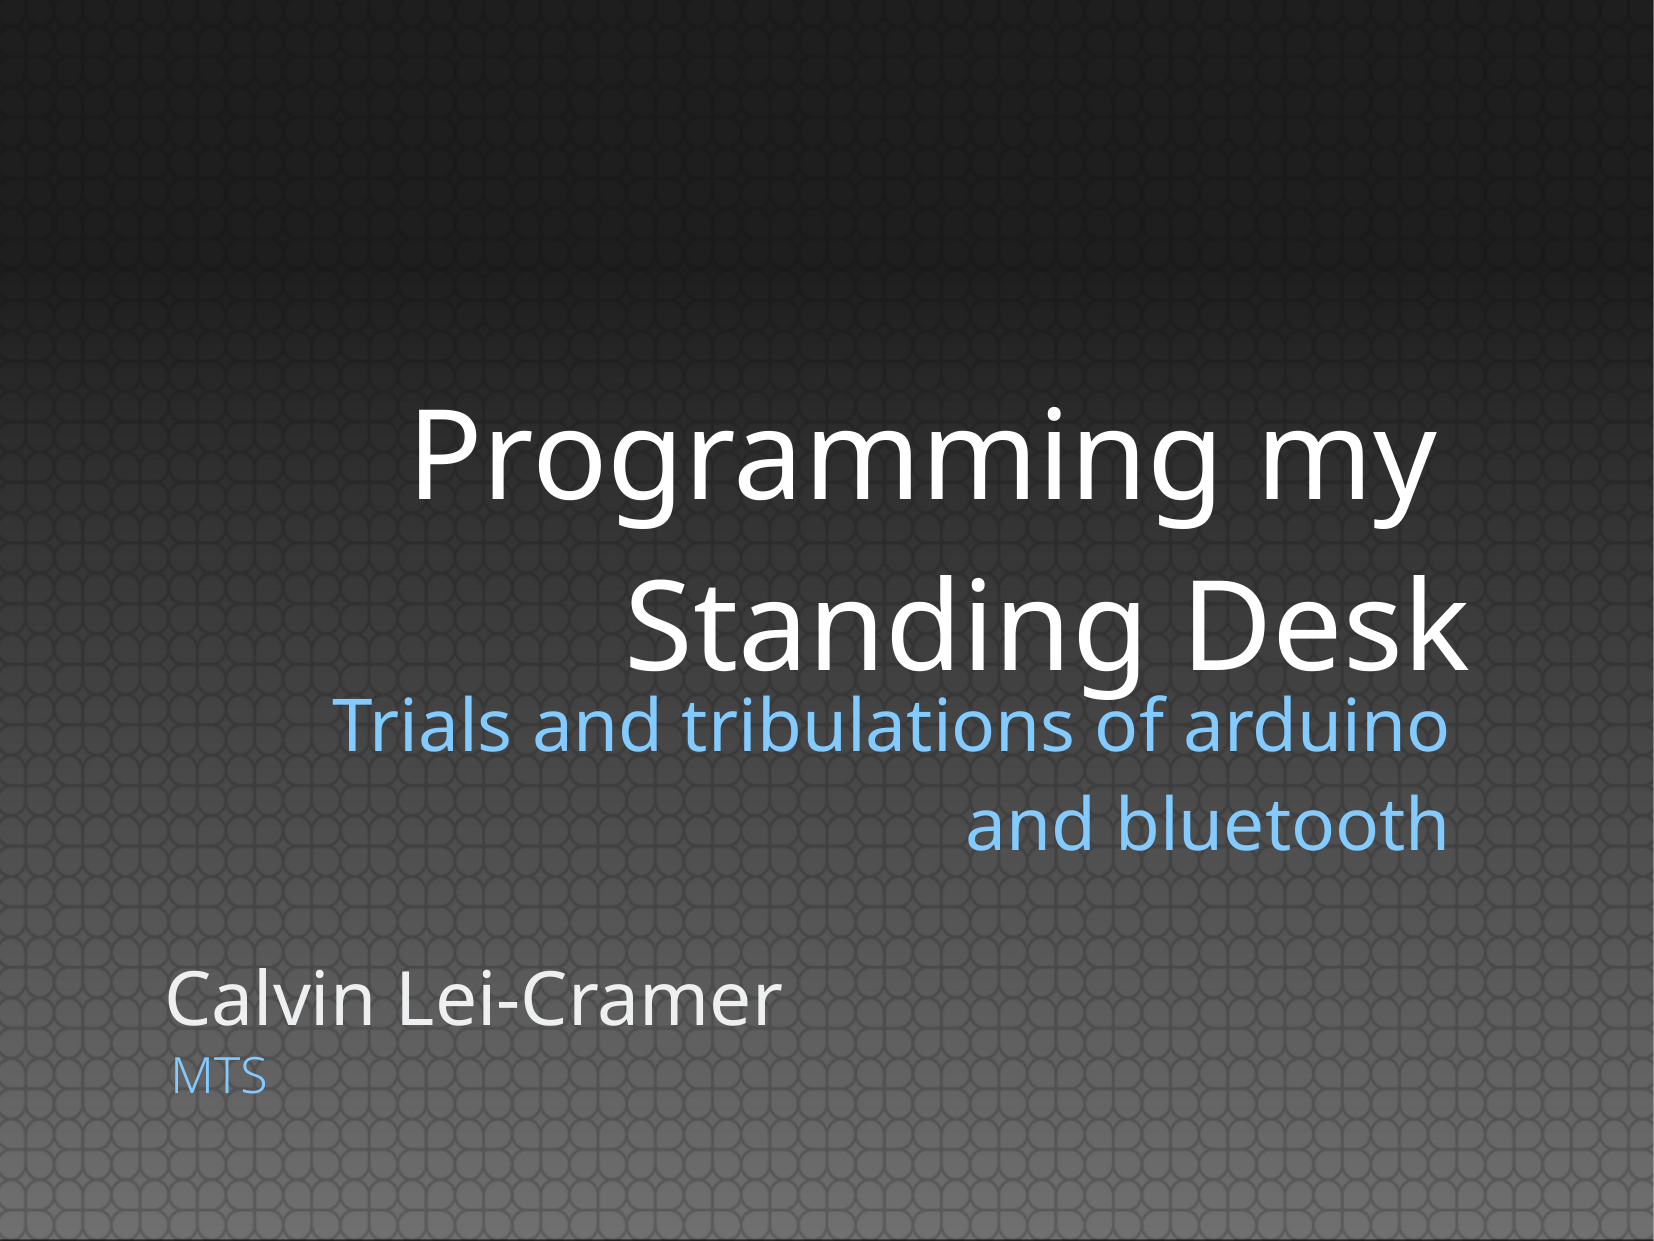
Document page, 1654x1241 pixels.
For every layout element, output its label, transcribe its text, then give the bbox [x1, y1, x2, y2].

text_box Programming my Standing Desk [48, 358, 1486, 653]
picture [0, 0, 1654, 1241]
text_box MTS [155, 1032, 639, 1103]
subtitle Trials and tribulations of arduino and bluetooth [235, 691, 1452, 854]
text_box Calvin Lei-Cramer [149, 937, 901, 1037]
